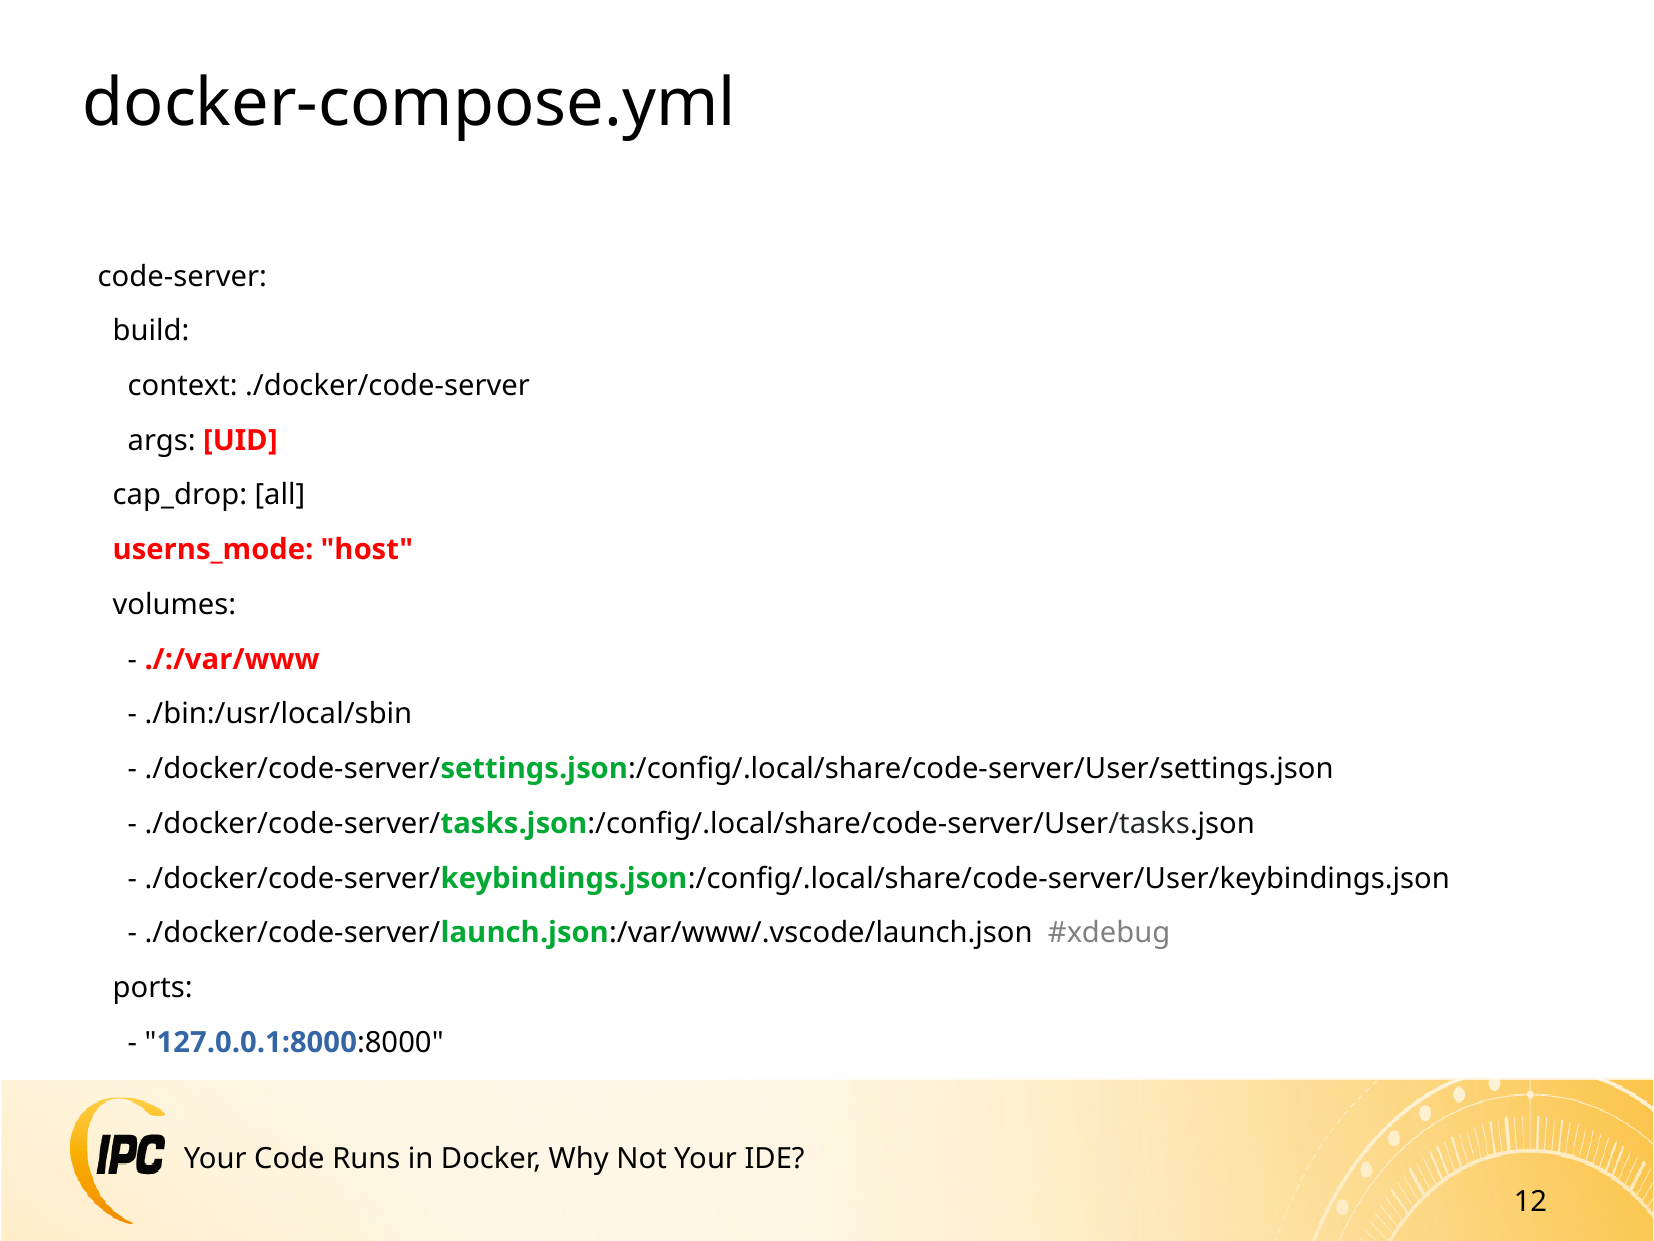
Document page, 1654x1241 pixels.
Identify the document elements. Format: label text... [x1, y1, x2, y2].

list code-server: build: context: ./docker/code-server args: [UID] cap_drop: [all] userns_mode: "host" volumes: - ./:/var/www - ./bin:/usr/local/sbin - ./docker/code-server/settings.json:/config/.local/share/code-server/User/settings.json - ./docker/code-server/tasks.json:/config/.local/share/code-server/User/tasks.json - ./docker/code-server/keybindings.json:/config/.local/share/code-server/User/keybindings.json - ./docker/code-server/launch.json:/var/www/.vscode/launch.json #xdebug ports: - "127.0.0.1:8000:8000" [82, 254, 1571, 1007]
title docker-compose.yml [82, 3, 1571, 196]
picture [0, 0, 1654, 1241]
